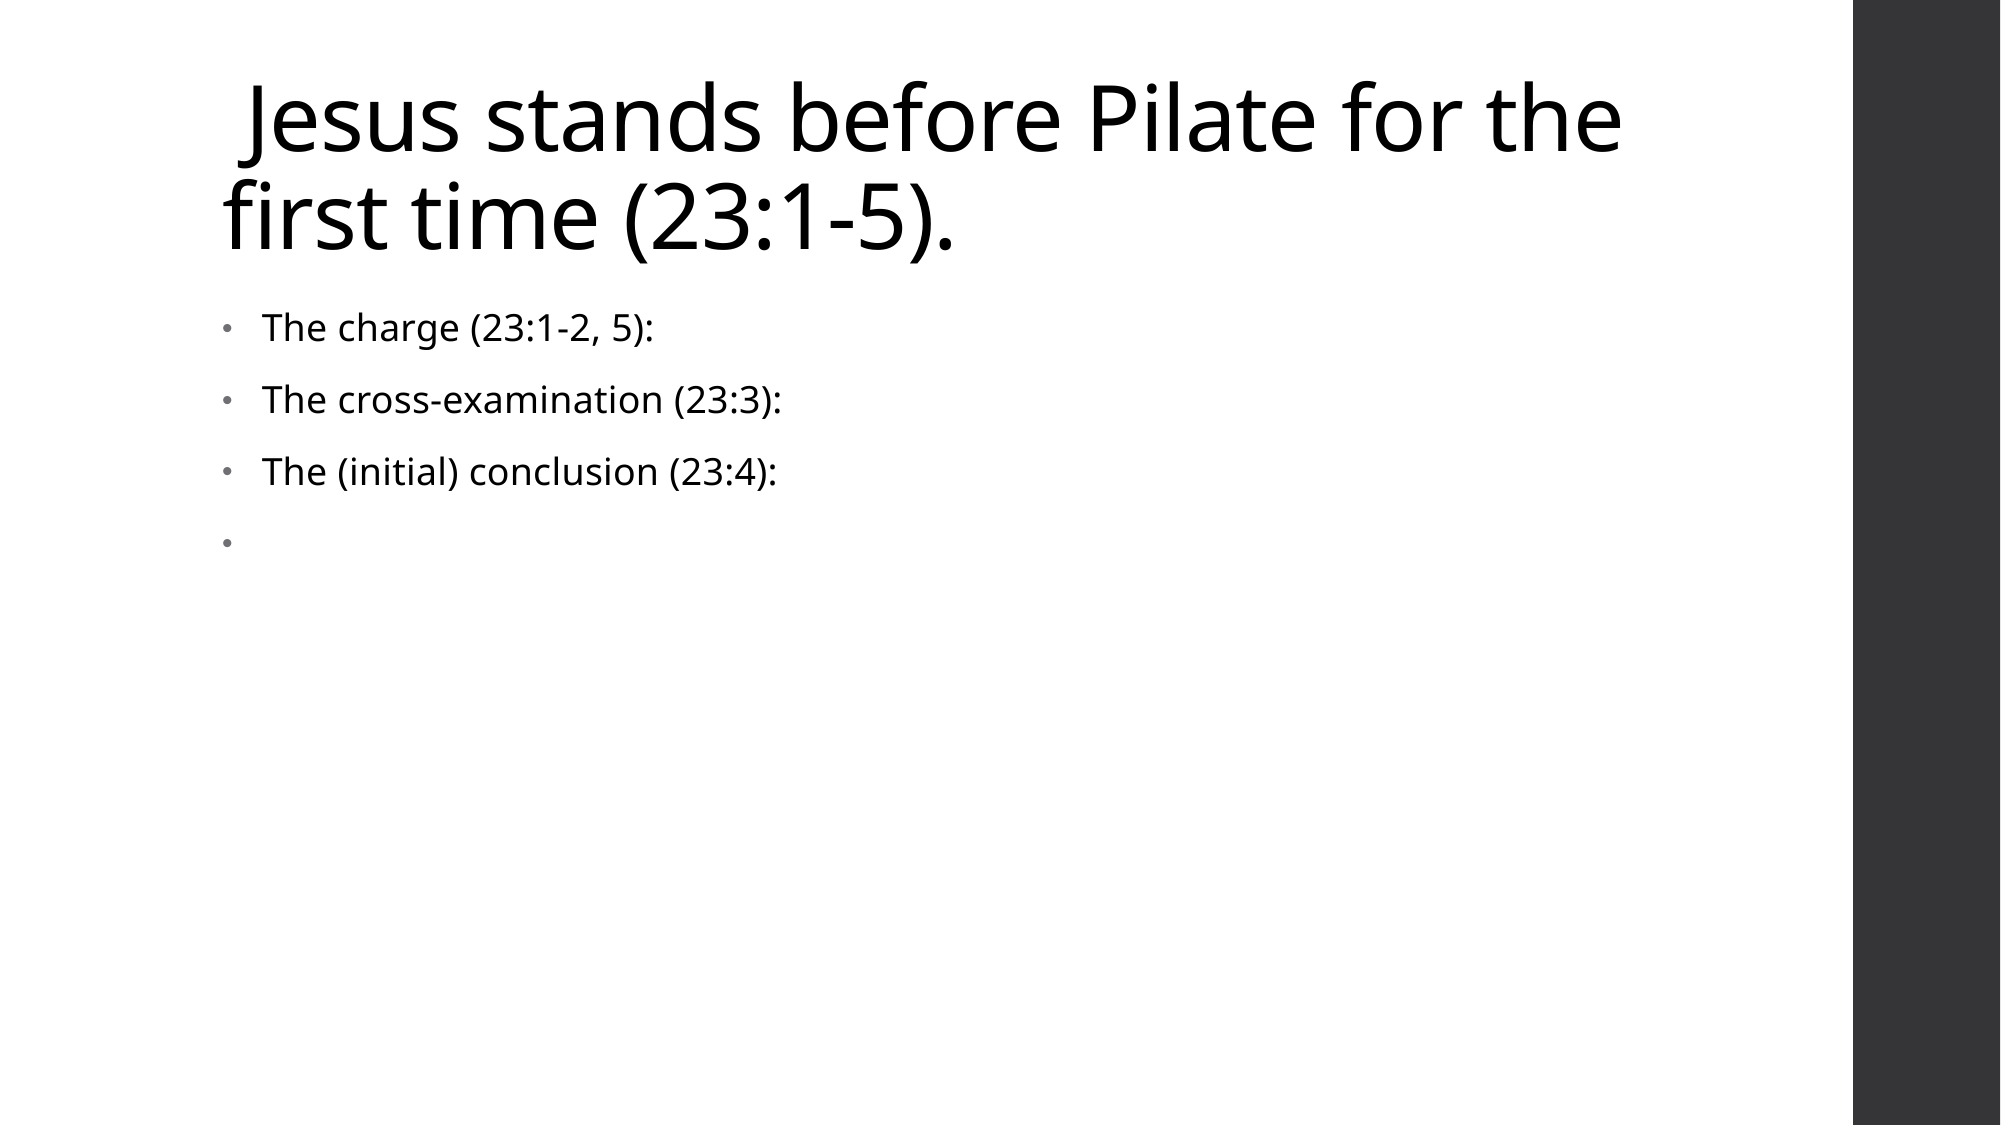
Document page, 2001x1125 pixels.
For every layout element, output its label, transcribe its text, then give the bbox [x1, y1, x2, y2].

list The charge (23:1-2, 5): The cross-examination (23:3): The (initial) conclusion (23:4): [206, 299, 1617, 1014]
title Jesus stands before Pilate for the first time (23:1-5). [206, 60, 1797, 278]
